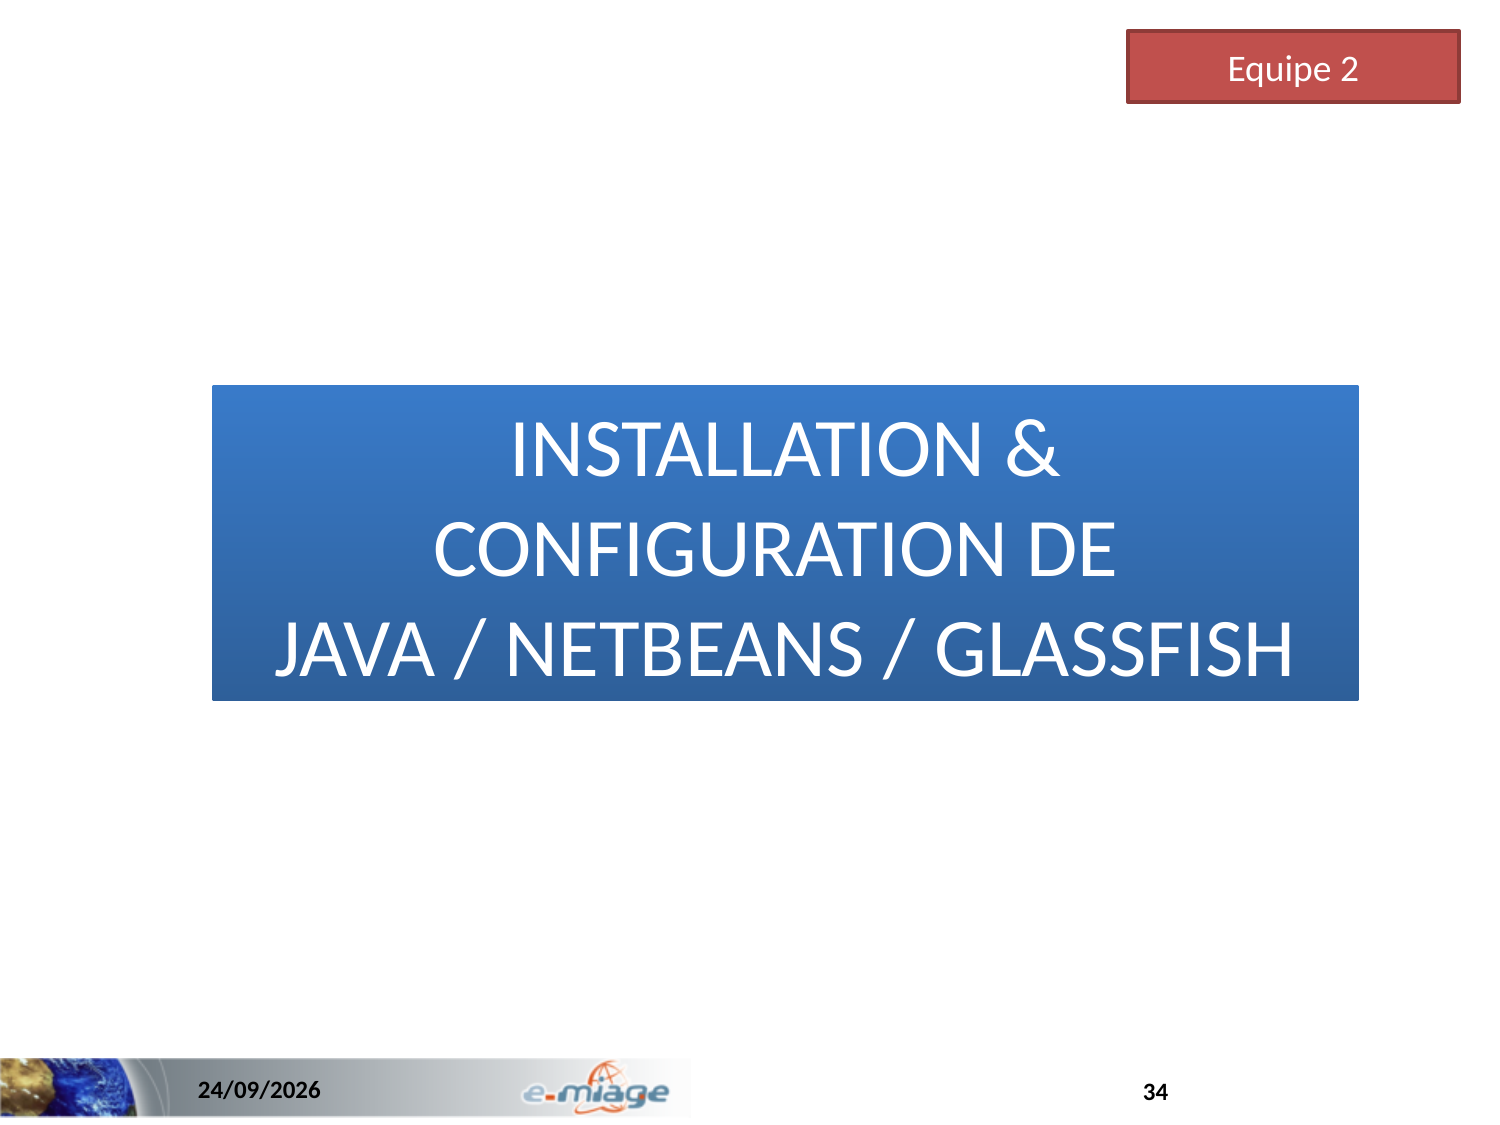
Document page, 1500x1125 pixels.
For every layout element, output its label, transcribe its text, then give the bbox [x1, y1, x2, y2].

text_box INSTALLATION & CONFIGURATION DE JAVA / NETBEANS / GLASSFISH [212, 385, 1359, 701]
picture [0, 1058, 691, 1118]
text_box Equipe 2 [1128, 30, 1459, 102]
